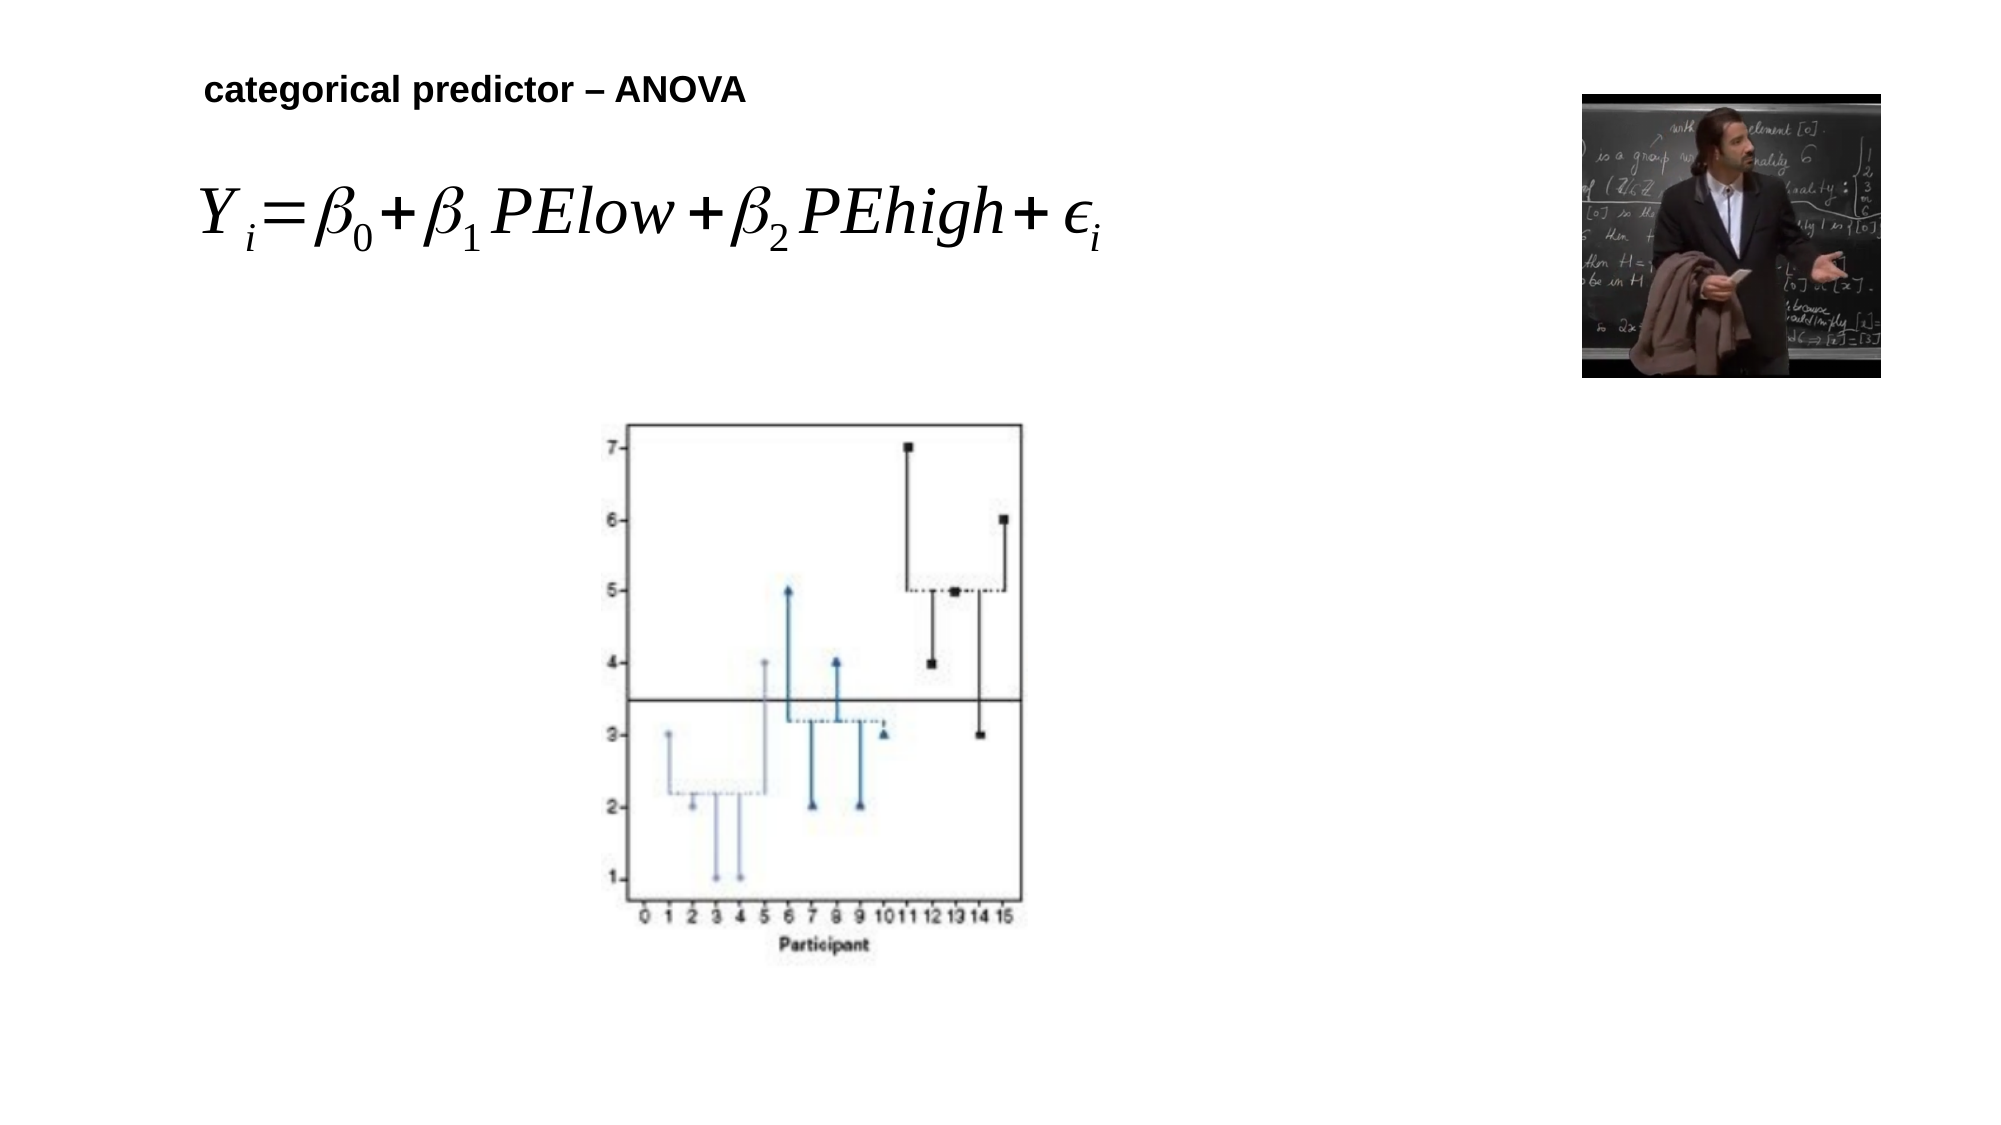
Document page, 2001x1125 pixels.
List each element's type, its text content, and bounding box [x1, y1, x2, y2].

chart [179, 174, 1120, 260]
picture [1582, 94, 1881, 378]
picture [601, 420, 1028, 969]
text_box categorical predictor – ANOVA [188, 61, 1749, 119]
